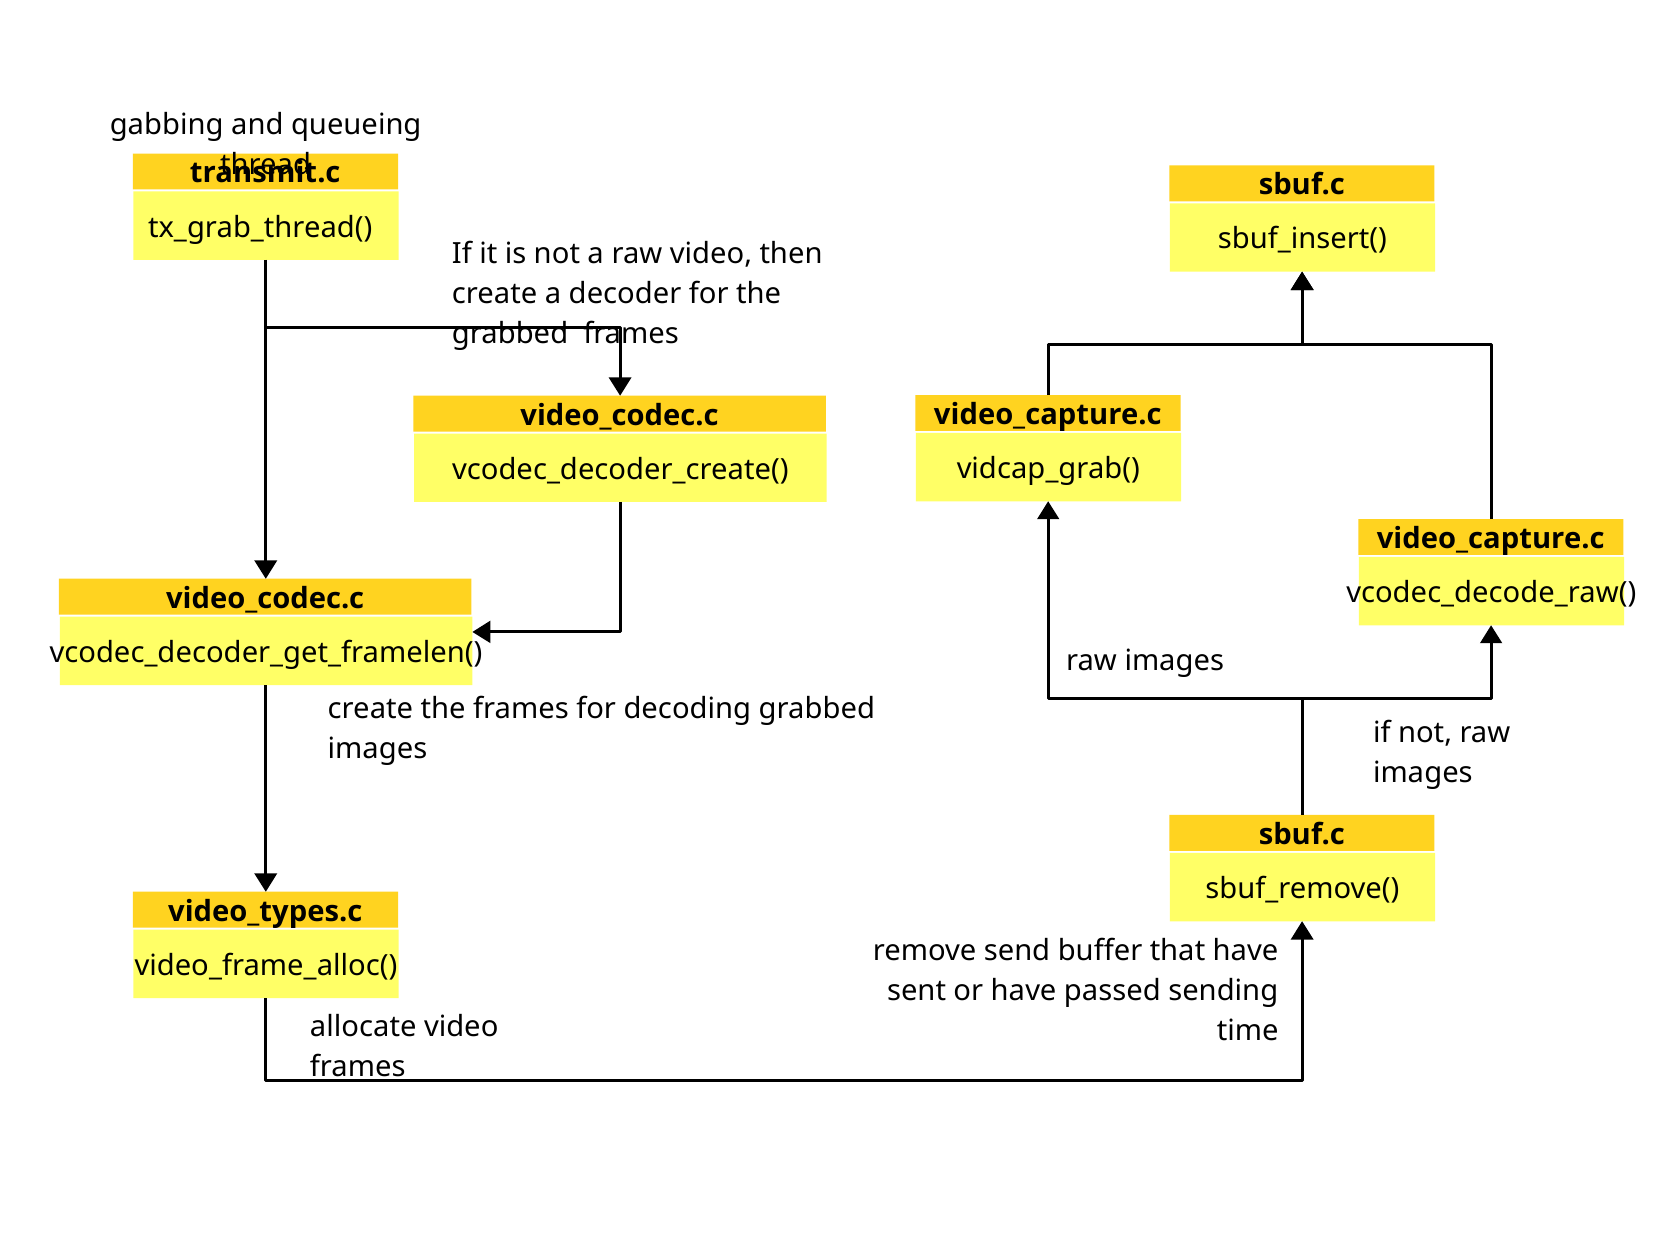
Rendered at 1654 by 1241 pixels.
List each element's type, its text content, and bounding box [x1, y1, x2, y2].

text_box video_types.c [132, 891, 399, 928]
text_box video_capture.c [1358, 519, 1624, 555]
text_box transmit.c [132, 155, 399, 190]
text_box vcodec_decode_raw() [1358, 556, 1625, 626]
text_box sbuf_remove() [1169, 852, 1436, 922]
text_box remove send buffer that have sent or have passed sending time [850, 922, 1294, 1024]
text_box if not, raw images [1358, 703, 1625, 762]
text_box sbuf.c [1169, 165, 1435, 202]
text_box raw images [1051, 631, 1258, 691]
text_box sbuf_insert() [1169, 203, 1436, 272]
text_box video_capture.c [915, 395, 1181, 431]
text_box video_codec.c [58, 578, 472, 615]
text_box vidcap_grab() [915, 432, 1182, 502]
text_box sbuf.c [1169, 814, 1435, 851]
text_box gabbing and queueing thread [67, 96, 465, 155]
text_box allocate video frames [295, 998, 591, 1057]
text_box tx_grab_thread() [133, 191, 399, 260]
text_box vcodec_decoder_create() [414, 433, 827, 502]
text_box video_codec.c [413, 395, 826, 432]
text_box If it is not a raw video, then create a decoder for the grabbed frames [437, 225, 916, 327]
text_box create the frames for decoding grabbed images [312, 680, 939, 739]
text_box video_frame_alloc() [133, 929, 399, 999]
text_box vcodec_decoder_get_framelen() [59, 616, 473, 686]
